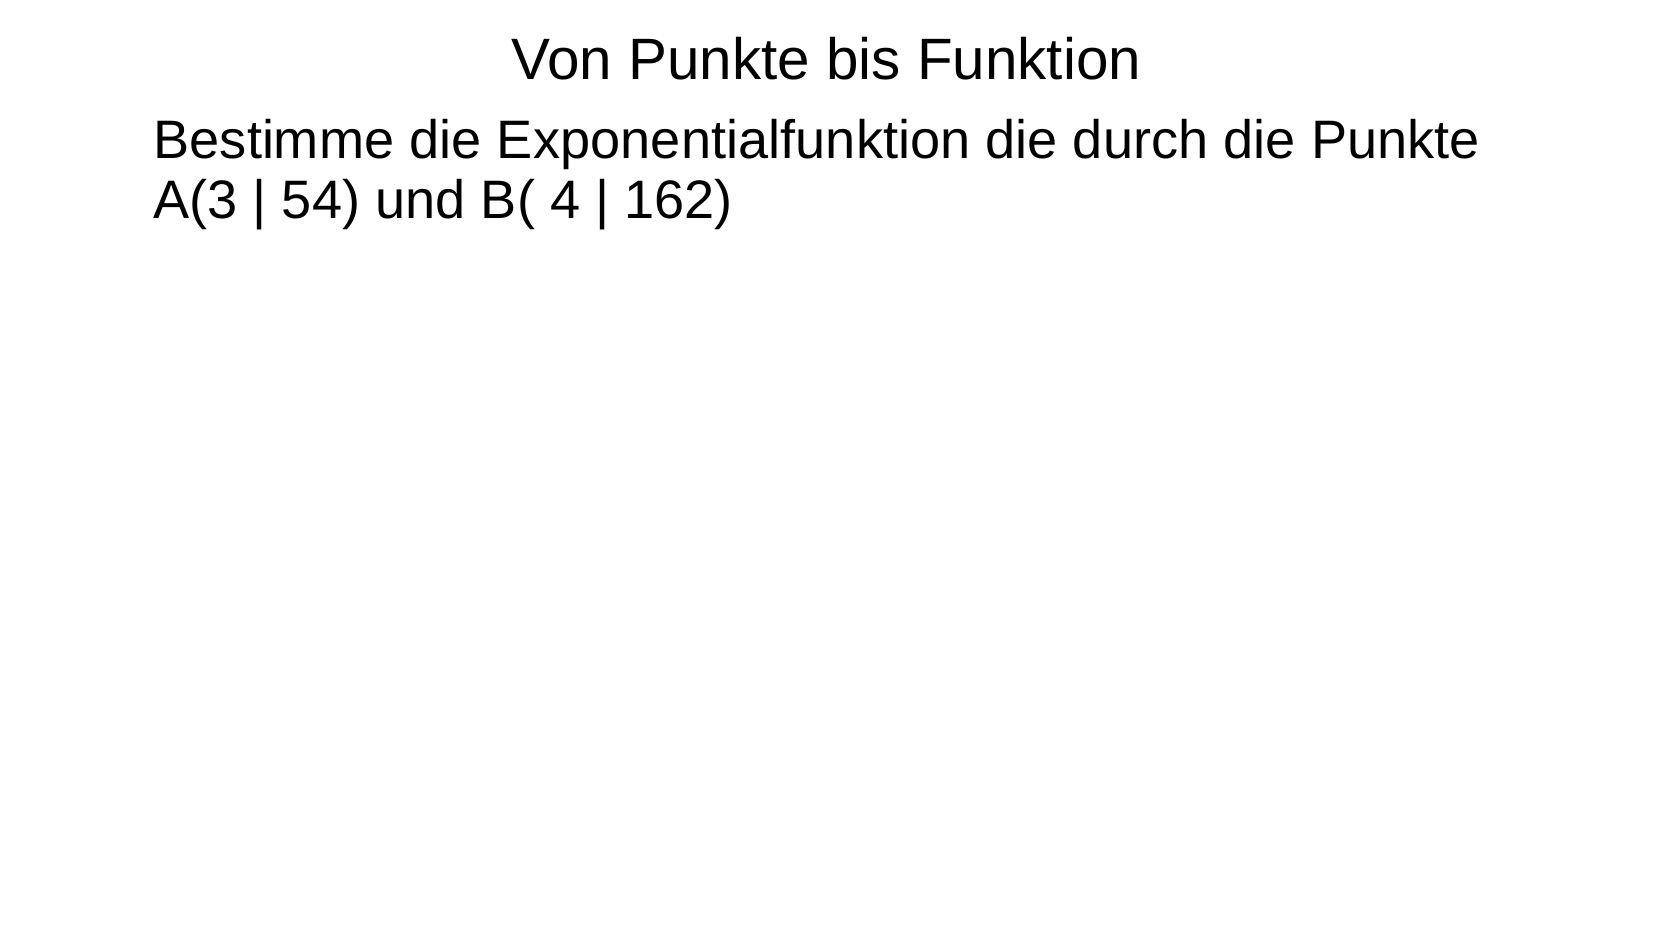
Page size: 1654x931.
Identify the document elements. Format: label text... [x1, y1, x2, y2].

list Bestimme die Exponentialfunktion die durch die Punkte A(3 | 54) und B( 4 | 162) [82, 109, 1571, 649]
title Von Punkte bis Funktion [82, 17, 1571, 102]
